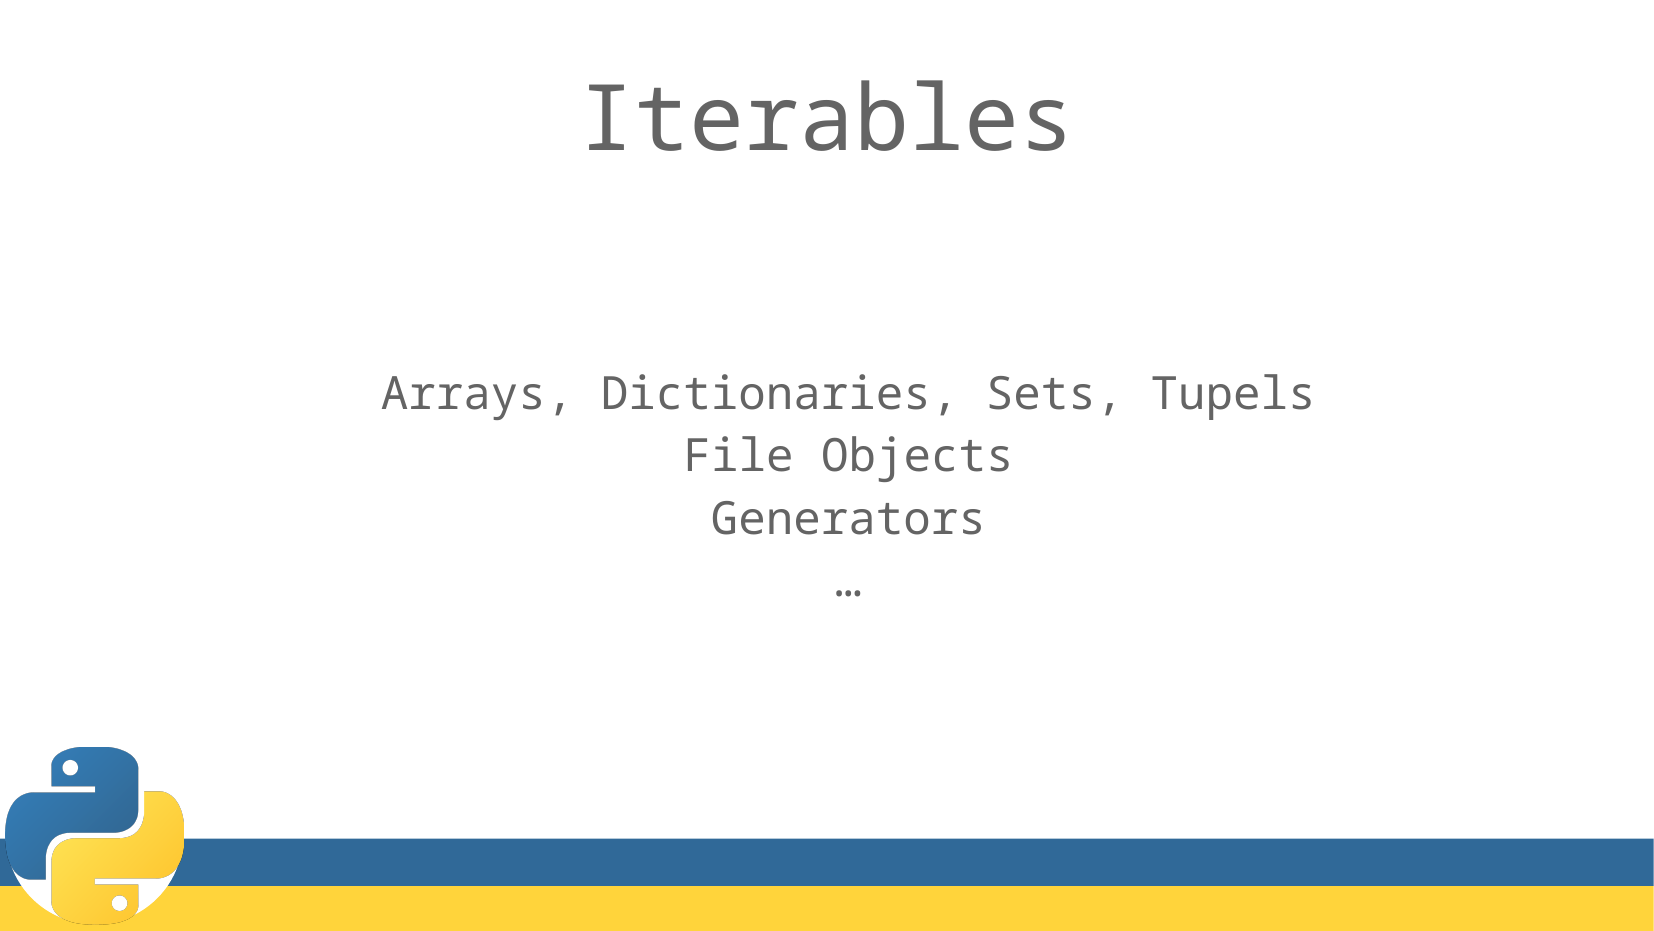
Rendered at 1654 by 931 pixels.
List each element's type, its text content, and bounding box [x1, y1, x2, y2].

title Iterables [82, 37, 1571, 193]
picture [5, 747, 184, 925]
text_box Arrays, Dictionaries, Sets, Tupels File Objects Generators … [366, 352, 1335, 556]
